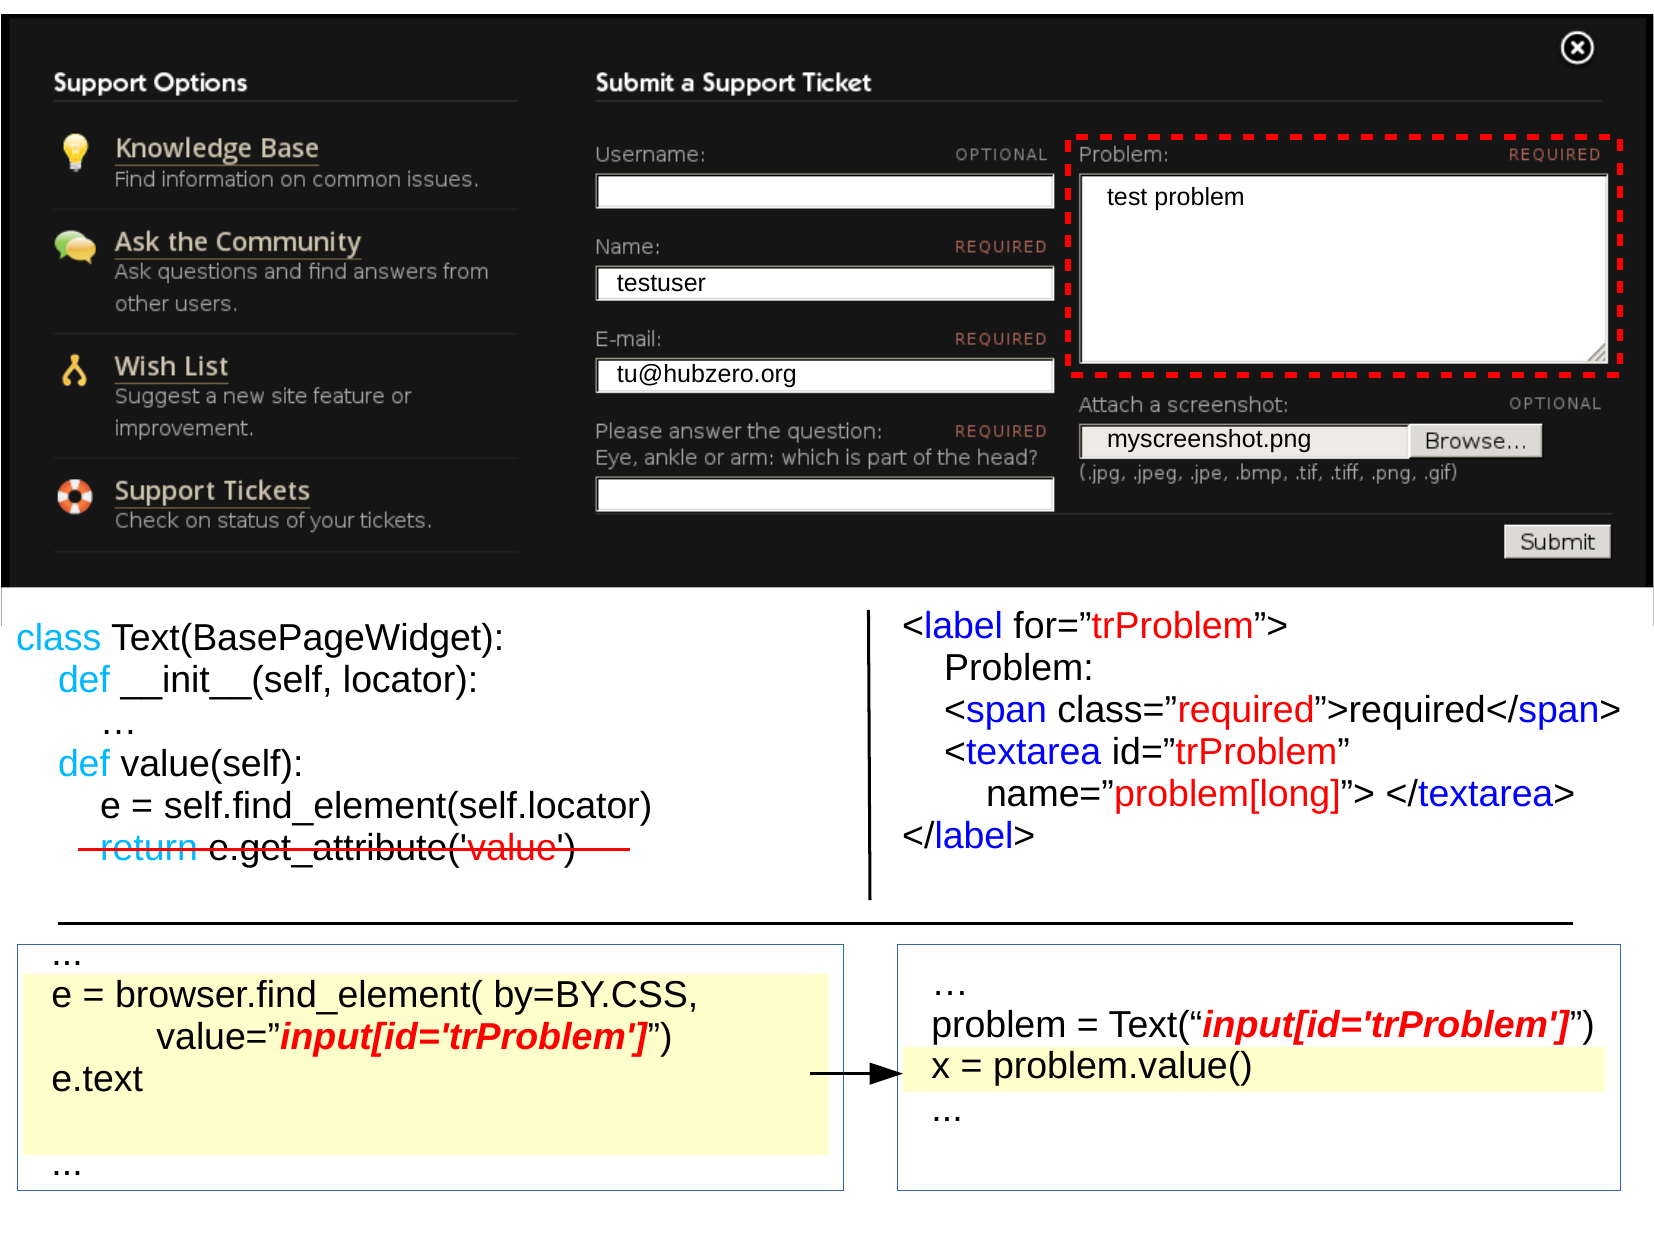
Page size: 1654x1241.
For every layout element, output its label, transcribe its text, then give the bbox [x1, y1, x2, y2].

text_box testuser [602, 260, 722, 304]
text_box class Text(BasePageWidget): def __init__(self, locator): … def value(self): e = self.find_element(self.locator) return e.get_attribute('value') [1, 609, 668, 876]
text_box tu@hubzero.org [602, 352, 813, 396]
text_box [1, 587, 1654, 1212]
picture [1, 14, 1654, 587]
text_box … problem = Text(“input[id='trProblem']”) x = problem.value() ... [916, 953, 1621, 1137]
text_box test problem [1092, 175, 1261, 219]
text_box <label for=”trProblem”> Problem: <span class=”required”>required</span> <textarea id=”trProblem” name=”problem[long]”> </textarea> </label> [887, 597, 1637, 865]
text_box myscreenshot.png [1092, 417, 1327, 461]
text_box ... e = browser.find_element( by=BY.CSS, value=”input[id='trProblem']”) e.text ... [36, 924, 844, 1191]
